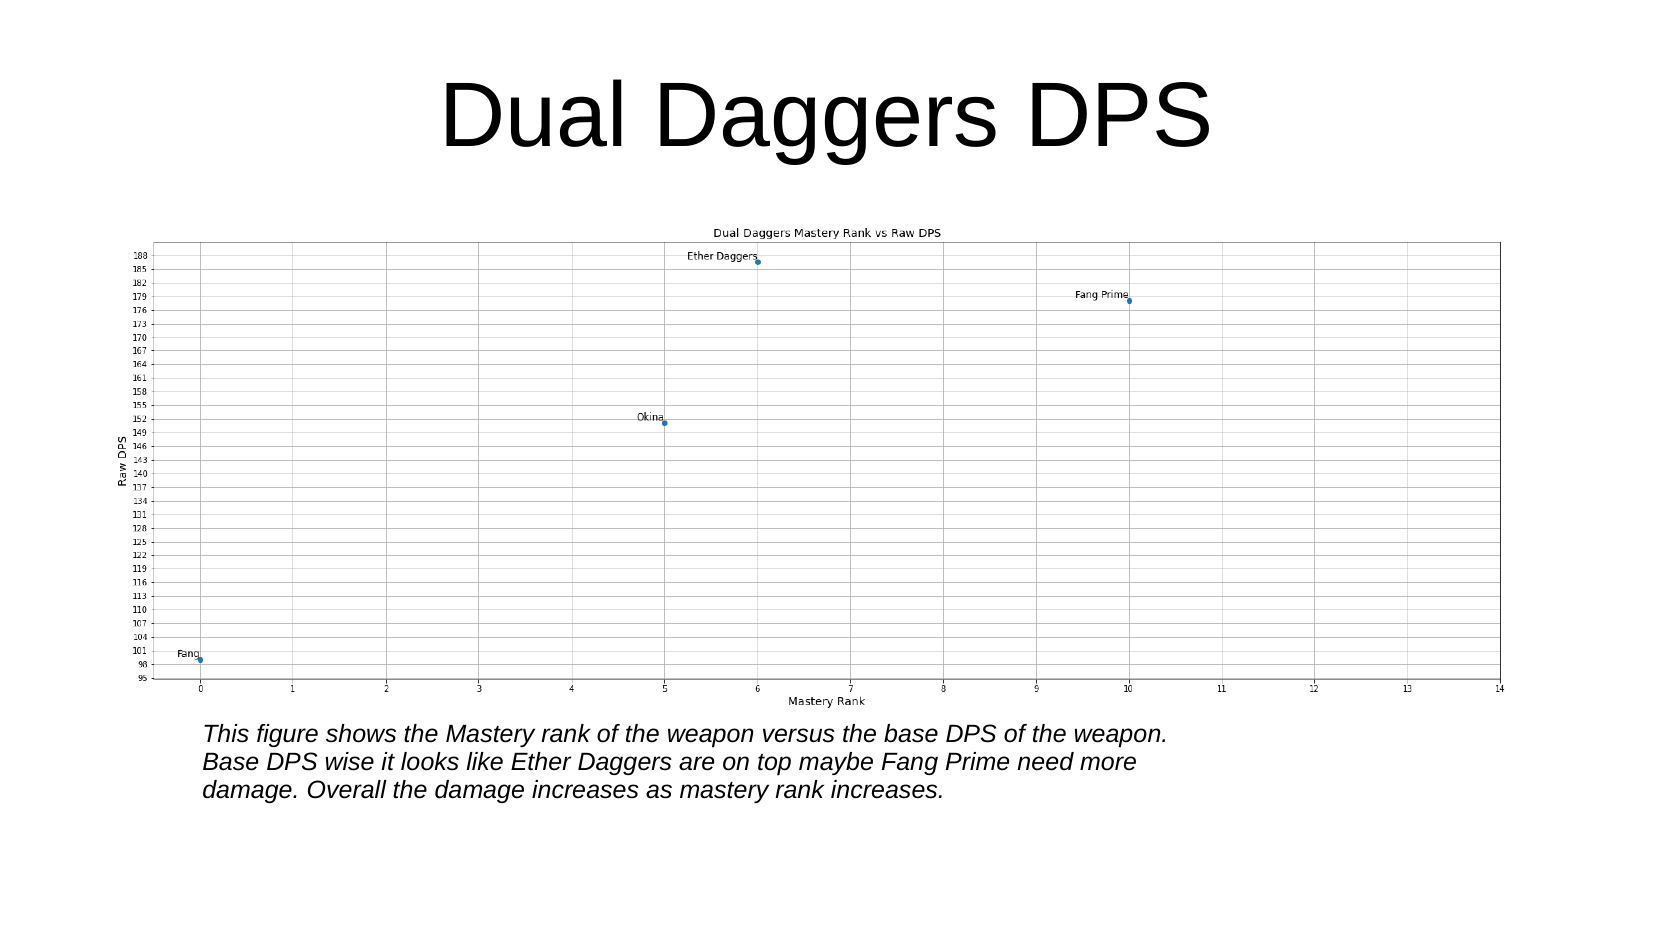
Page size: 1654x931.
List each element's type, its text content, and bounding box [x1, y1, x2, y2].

text_box This figure shows the Mastery rank of the weapon versus the base DPS of the weapon. Base DPS wise it looks like Ether Daggers are on top maybe Fang Prime need more damage. Overall the damage increases as mastery rank increases. [187, 712, 1186, 812]
picture [112, 222, 1510, 713]
title Dual Daggers DPS [82, 37, 1571, 193]
